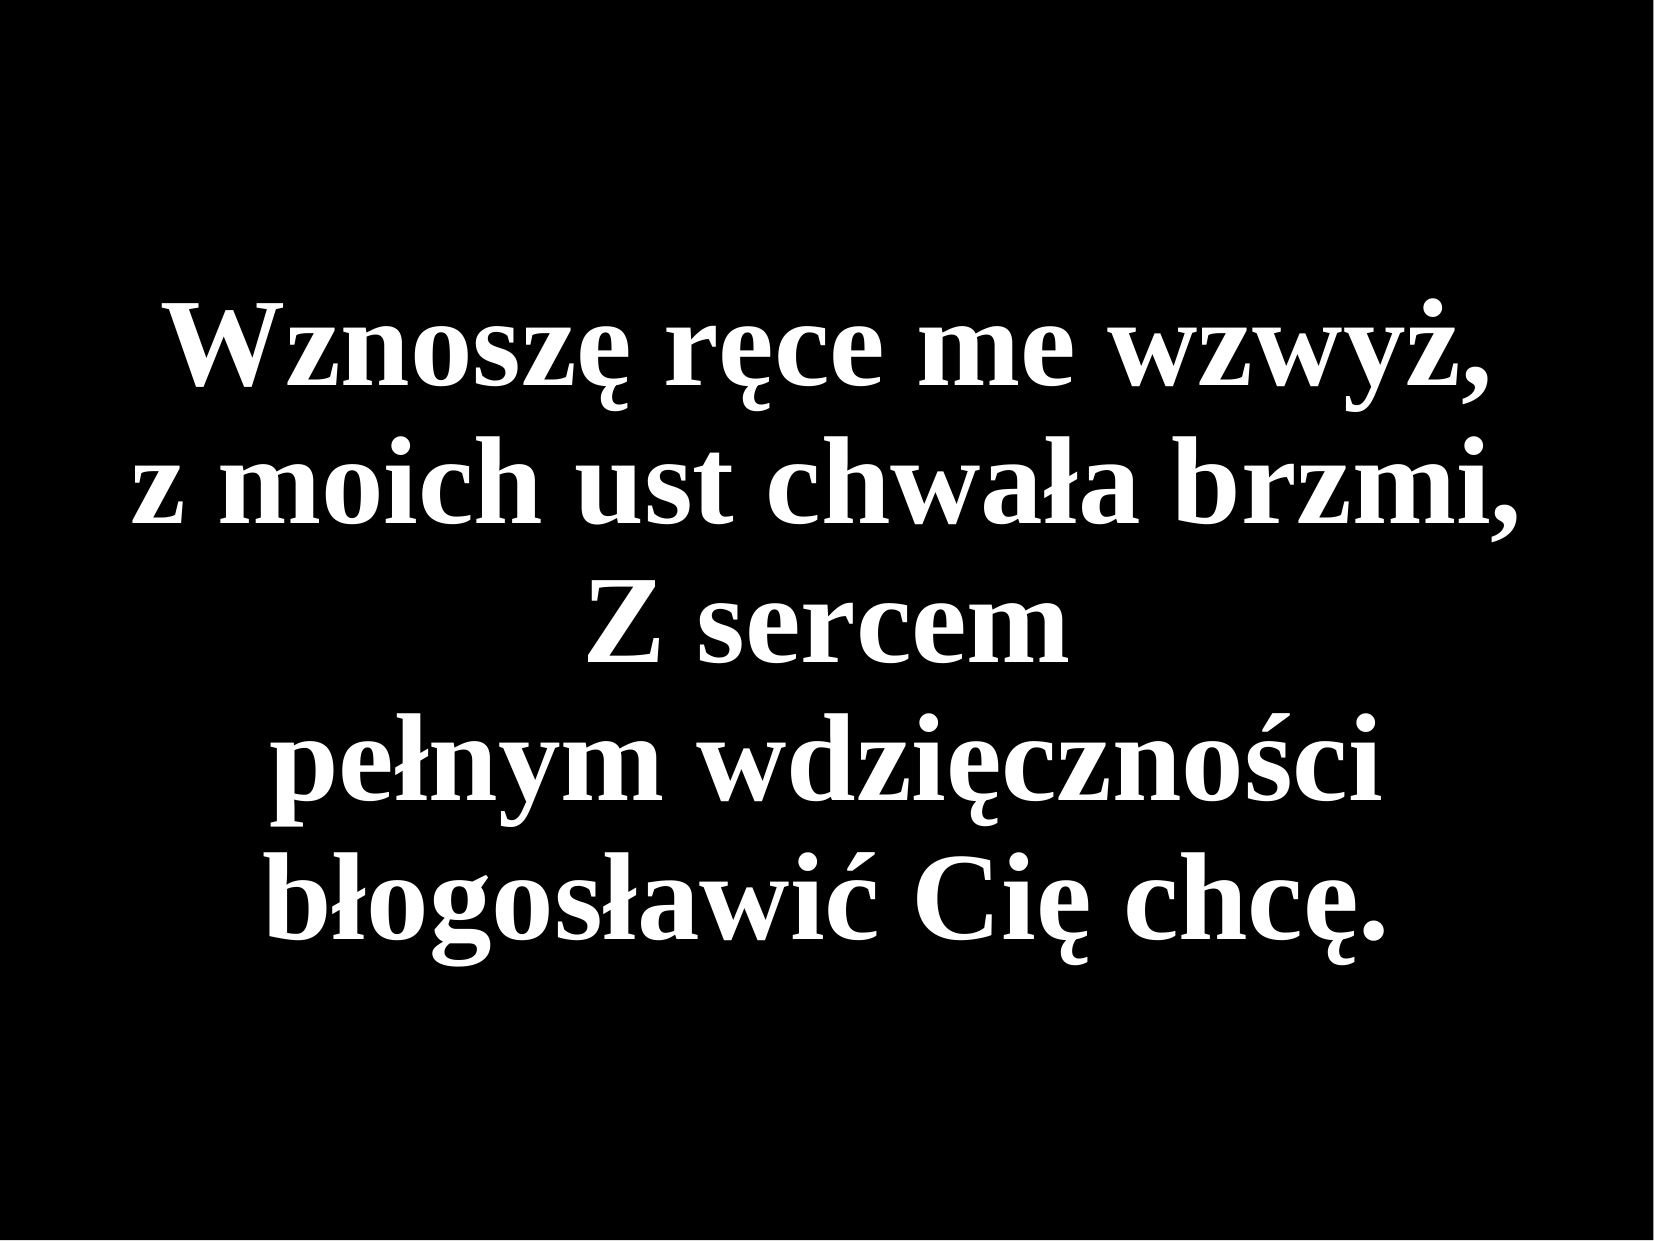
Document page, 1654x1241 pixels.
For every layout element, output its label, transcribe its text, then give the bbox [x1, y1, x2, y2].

title Wznoszę ręce me wzwyż, z moich ust chwała brzmi, Z sercem pełnym wdzięczności błogosławić Cię chcę. [0, 0, 1654, 1241]
